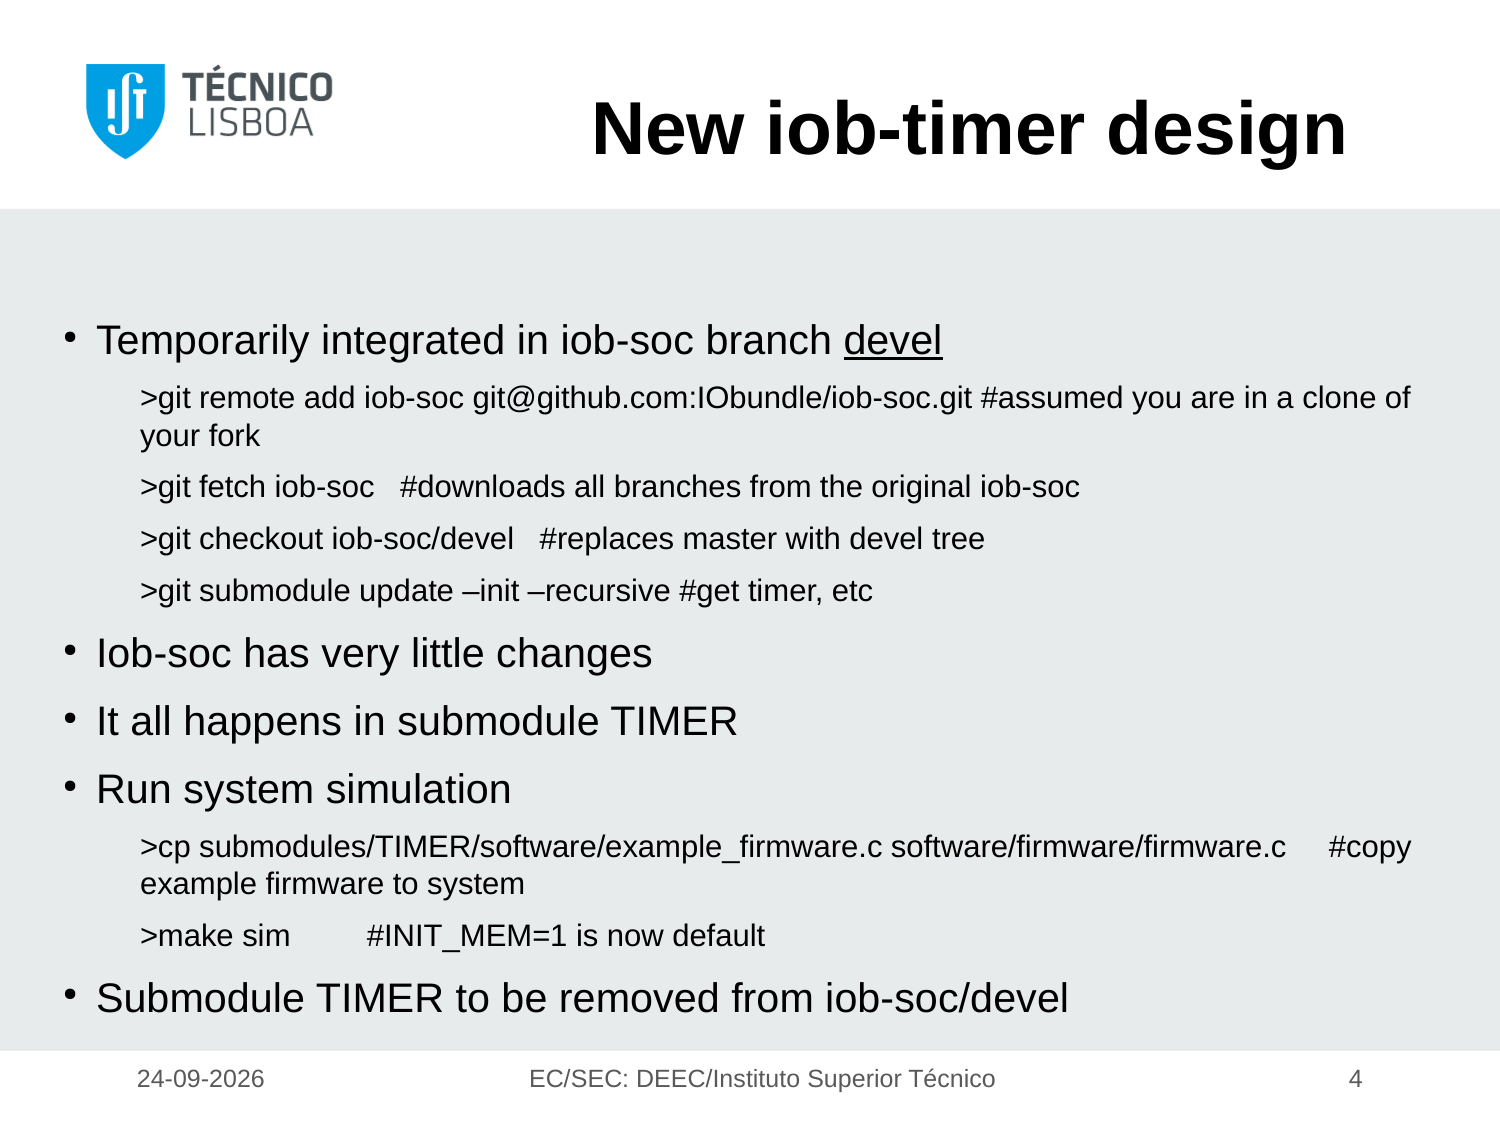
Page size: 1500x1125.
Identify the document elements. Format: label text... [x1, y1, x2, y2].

footer EC/SEC: DEEC/Instituto Superior Técnico [512, 1052, 1021, 1103]
picture [0, 0, 1500, 1125]
slide_number <number> [1077, 1052, 1378, 1103]
title New iob-timer design [576, 53, 1392, 196]
list Temporarily integrated in iob-soc branch devel >git remote add iob-soc git@github.com:IObundle/iob-soc.git #assumed you are in a clone of your fork >git fetch iob-soc #downloads all branches from the original iob-soc >git checkout iob-soc/devel #replaces master with devel tree >git submodule update –init –recursive #get timer, etc Iob-soc has very little changes It all happens in submodule TIMER Run system simulation >cp submodules/TIMER/software/example_firmware.c software/firmware/firmware.c #copy example firmware to system >make sim #INIT_MEM=1 is now default Submodule TIMER to be removed from iob-soc/devel [52, 313, 1465, 1030]
slide_number 22-10-2020 [121, 1052, 425, 1103]
